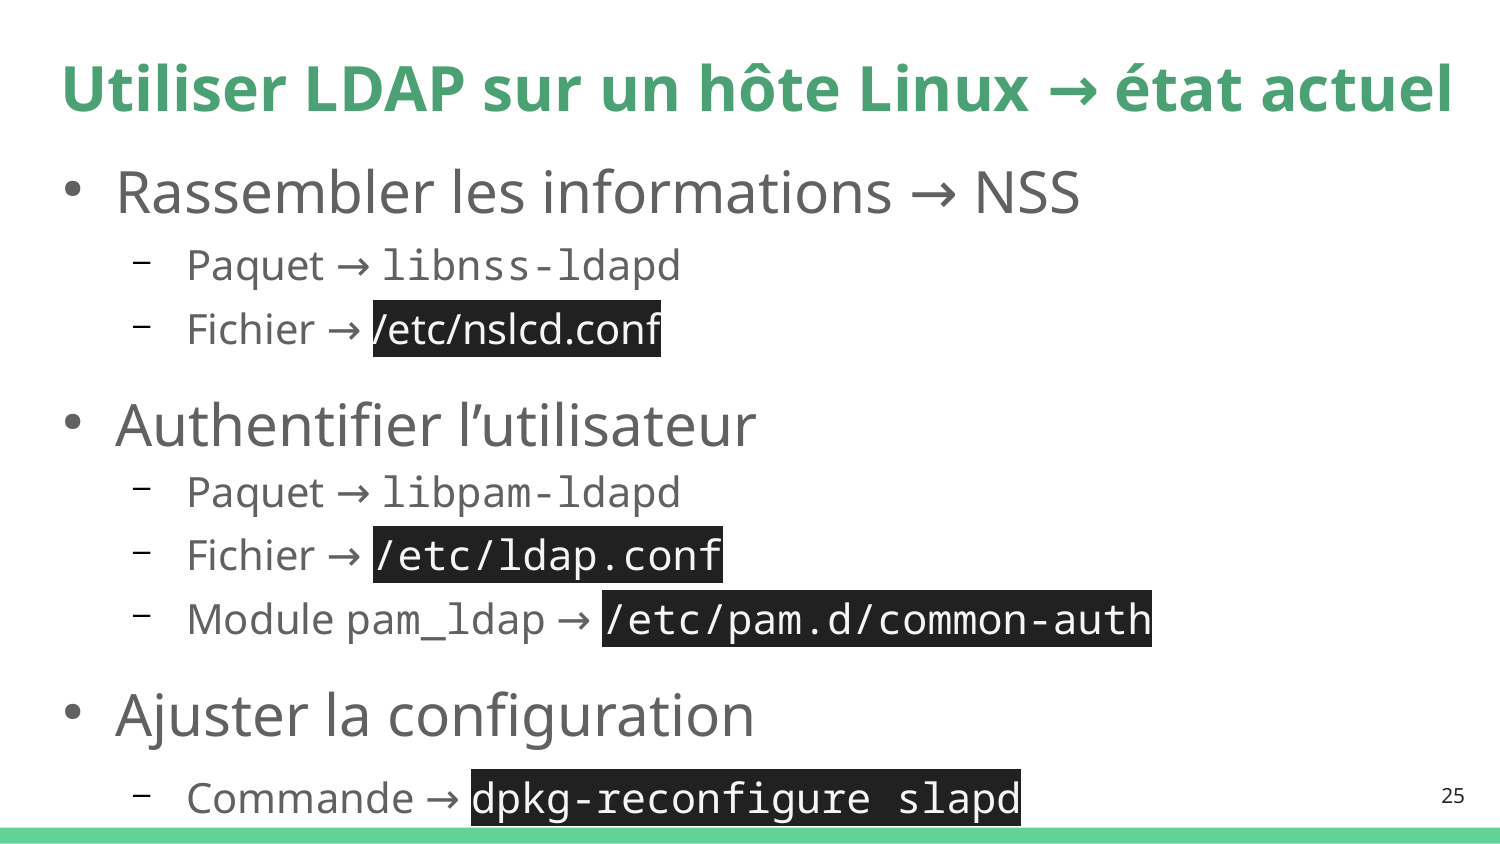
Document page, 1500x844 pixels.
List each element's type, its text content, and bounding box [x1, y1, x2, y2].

list Rassembler les informations → NSS Paquet → libnss-ldapd Fichier → /etc/nslcd.conf Authentifier l’utilisateur Paquet → libpam-ldapd Fichier → /etc/ldap.conf Module pam_ldap → /etc/pam.d/common-auth Ajuster la configuration Commande → dpkg-reconfigure slapd [29, 129, 1430, 837]
slide_number <numéro> [1430, 764, 1480, 830]
title Utiliser LDAP sur un hôte Linux → état actuel [45, 22, 1477, 117]
